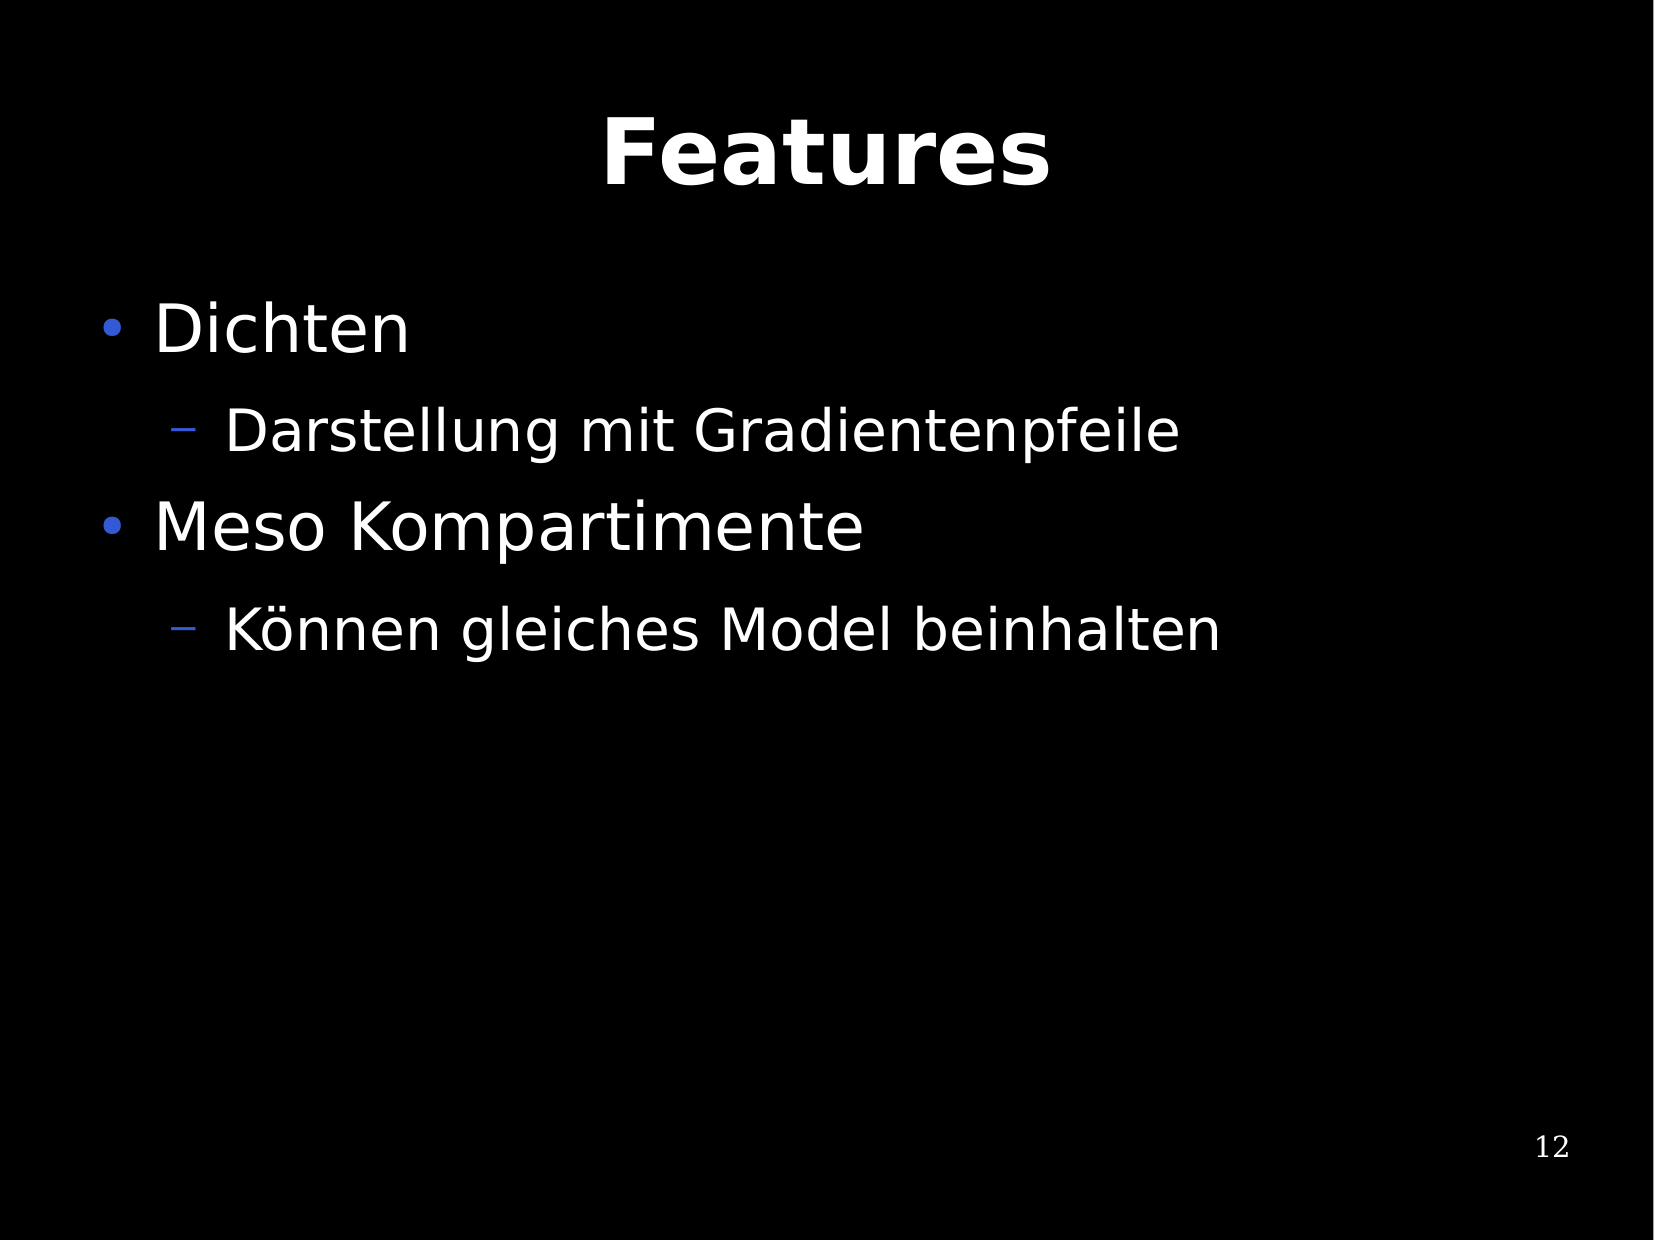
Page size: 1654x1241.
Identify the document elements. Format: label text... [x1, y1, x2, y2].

list Dichten Darstellung mit Gradientenpfeile Meso Kompartimente Können gleiches Model beinhalten [82, 290, 1538, 1010]
title Features [82, 49, 1571, 257]
